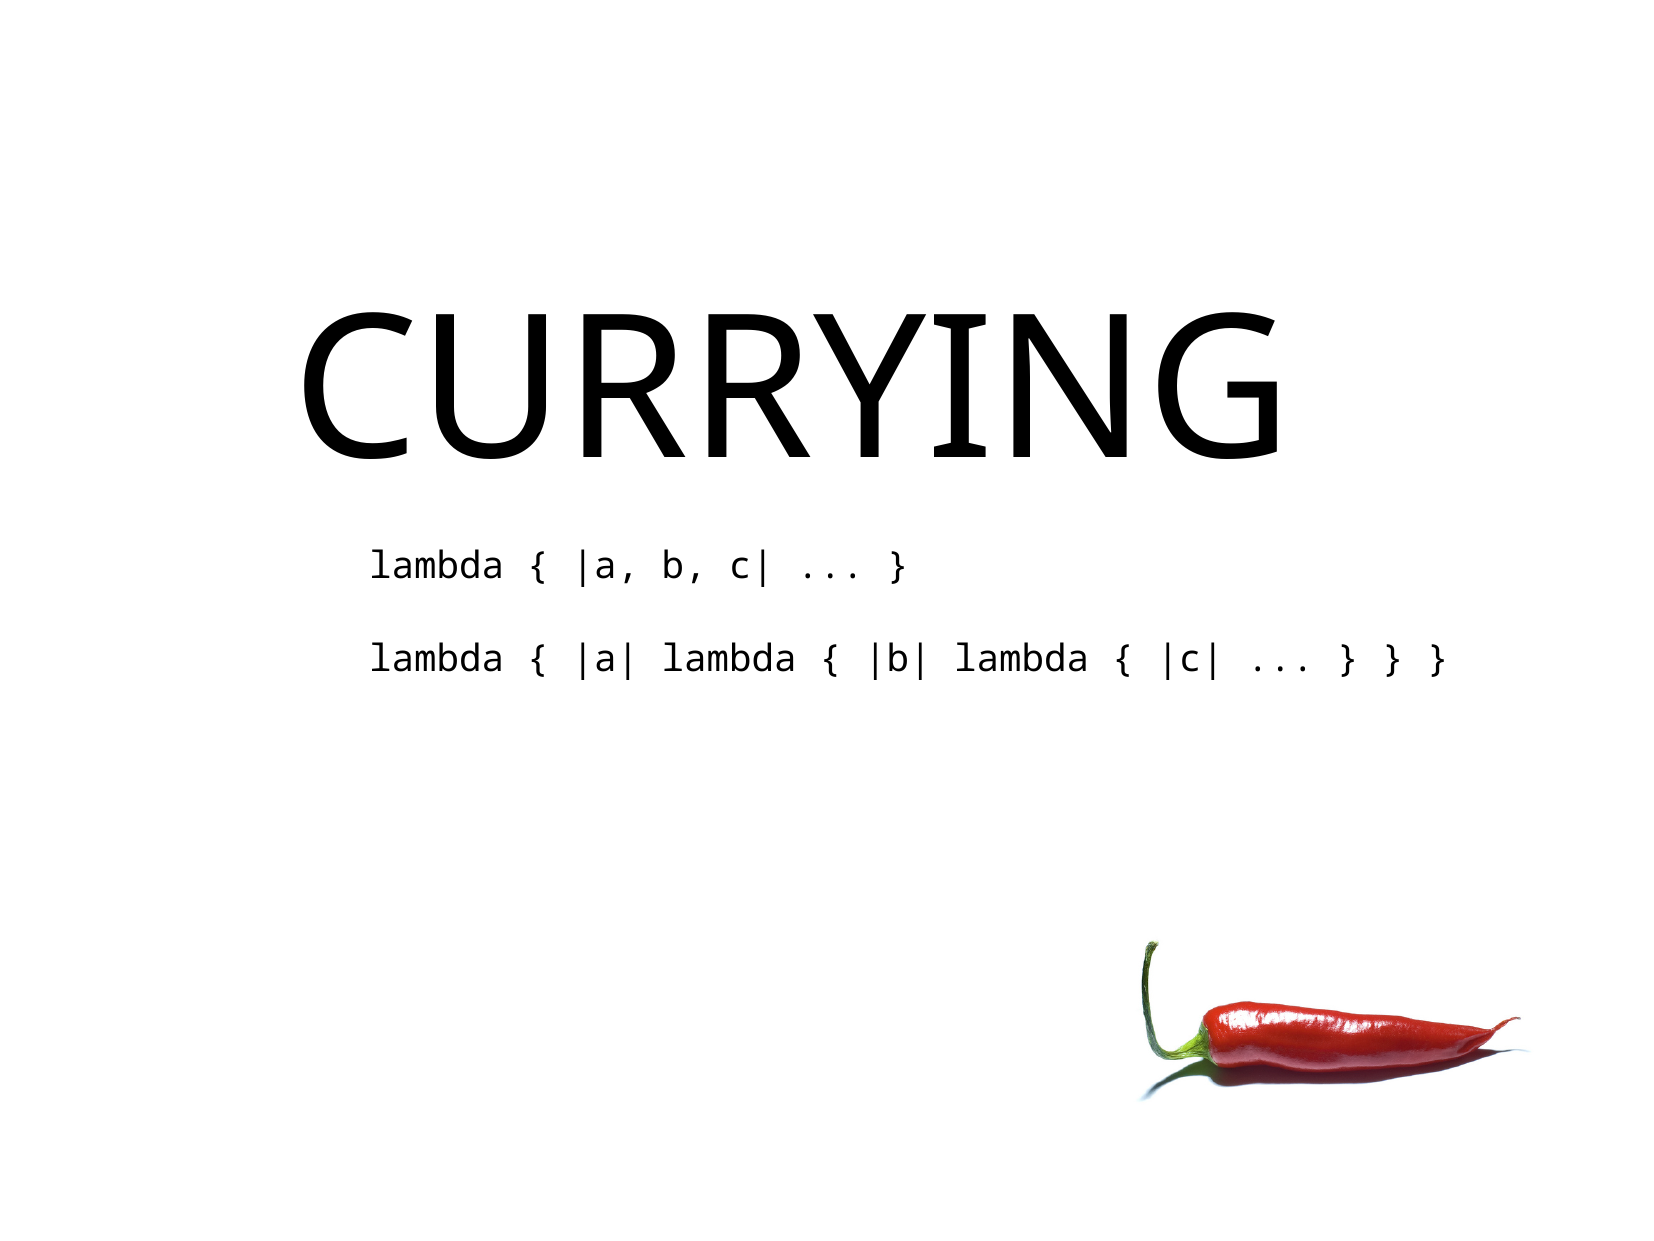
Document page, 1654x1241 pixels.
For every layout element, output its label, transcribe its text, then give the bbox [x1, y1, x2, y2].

text_box CURRYING [277, 236, 1297, 452]
picture [1013, 814, 1654, 1241]
text_box lambda { |a, b, c| ... } lambda { |a| lambda { |b| lambda { |c| ... } } } [354, 531, 1465, 682]
